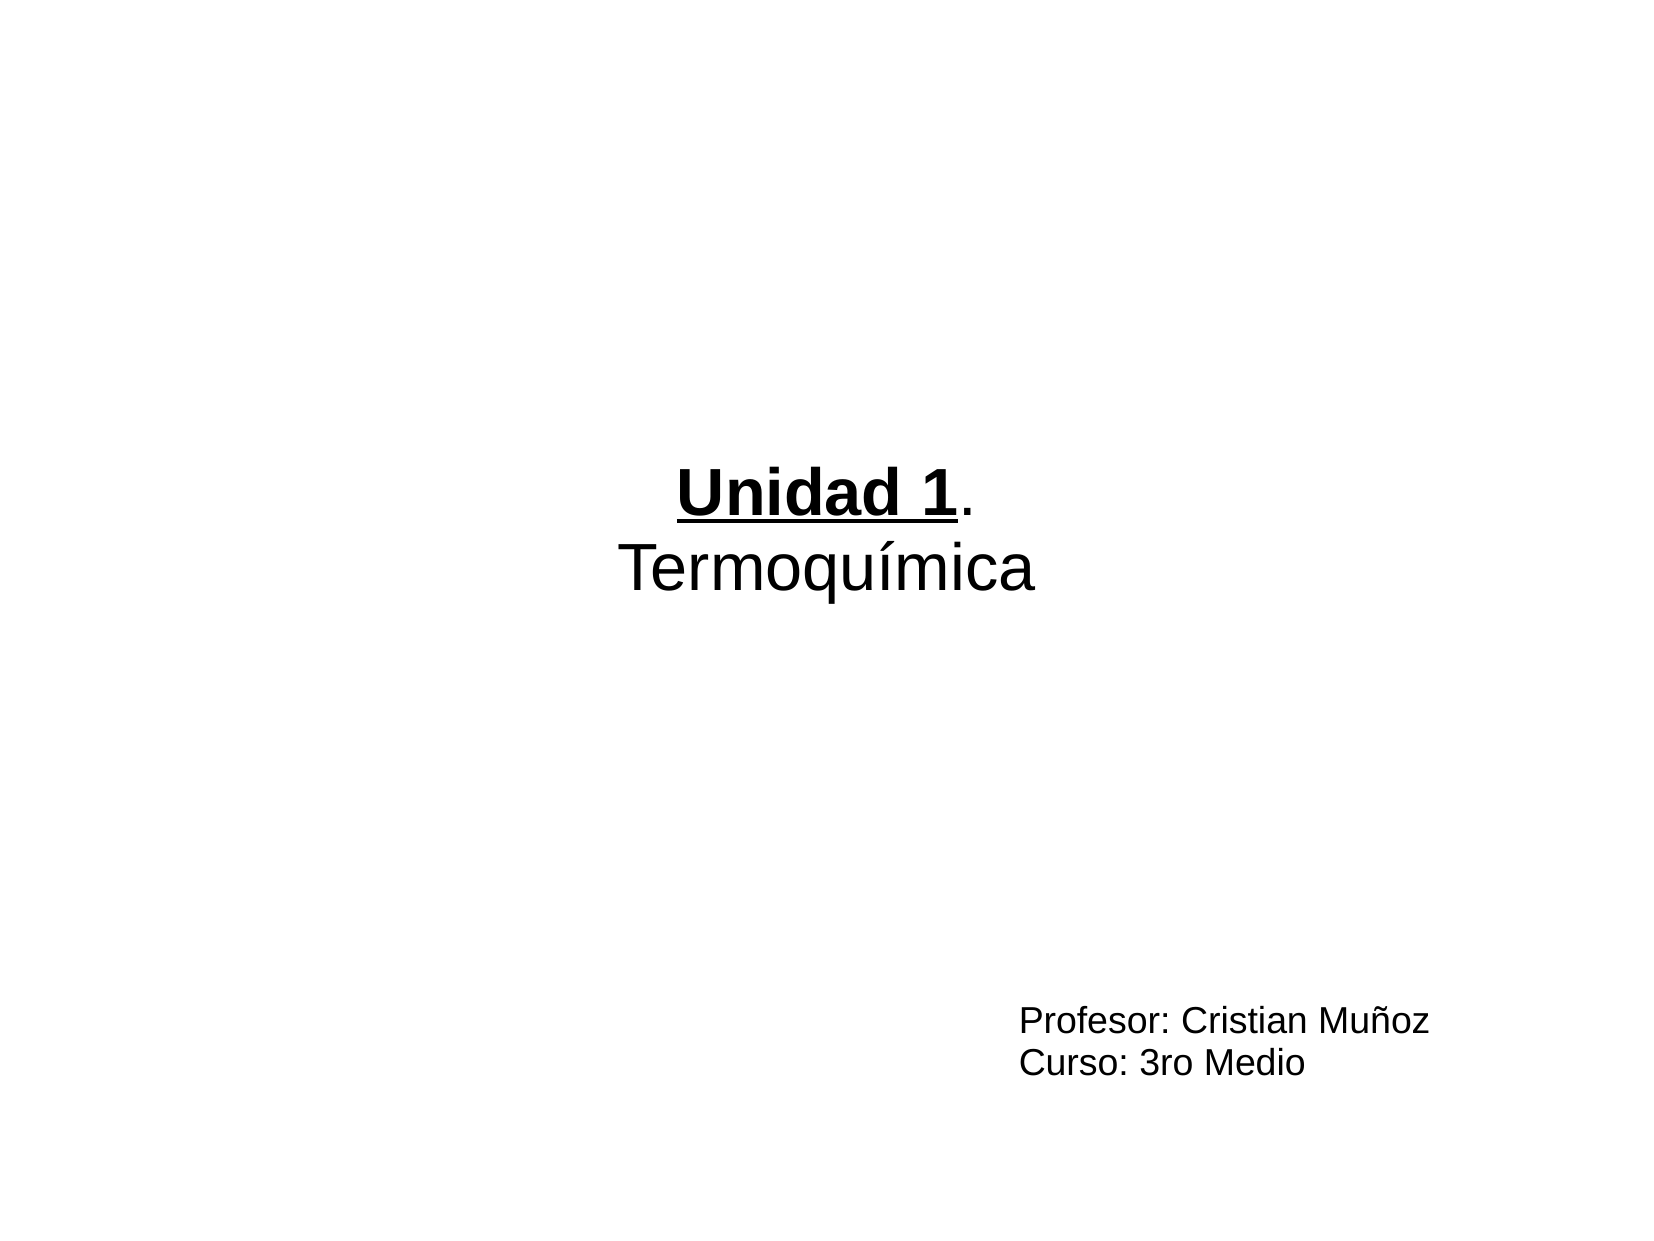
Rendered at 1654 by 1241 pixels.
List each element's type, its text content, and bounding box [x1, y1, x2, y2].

text_box Profesor: Cristian Muñoz Curso: 3ro Medio [1003, 992, 1548, 1091]
subtitle Unidad 1. Termoquímica [82, 49, 1571, 1010]
